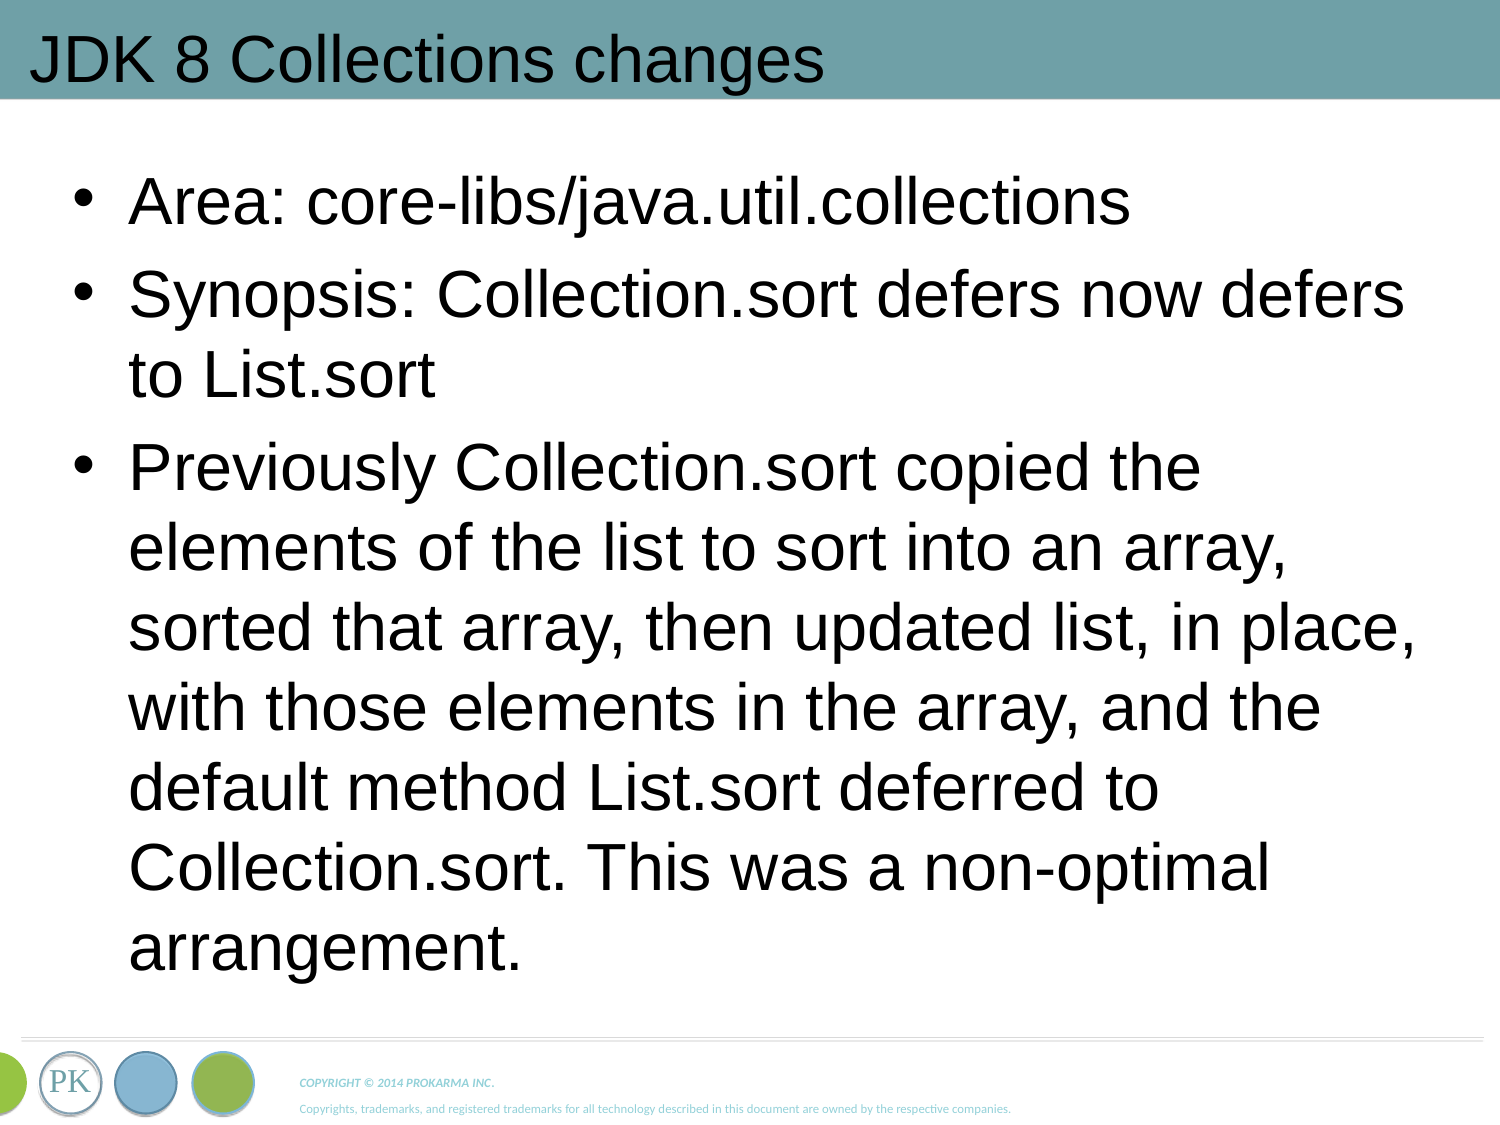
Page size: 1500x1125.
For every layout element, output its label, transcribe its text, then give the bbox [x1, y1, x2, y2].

text_box Area: core-libs/java.util.collections Synopsis: Collection.sort defers now defers to List.sort Previously Collection.sort copied the elements of the list to sort into an array, sorted that array, then updated list, in place, with those elements in the array, and the default method List.sort deferred to Collection.sort. This was a non-optimal arrangement. [57, 149, 1471, 931]
text_box JDK 8 Collections changes [15, 15, 1441, 105]
